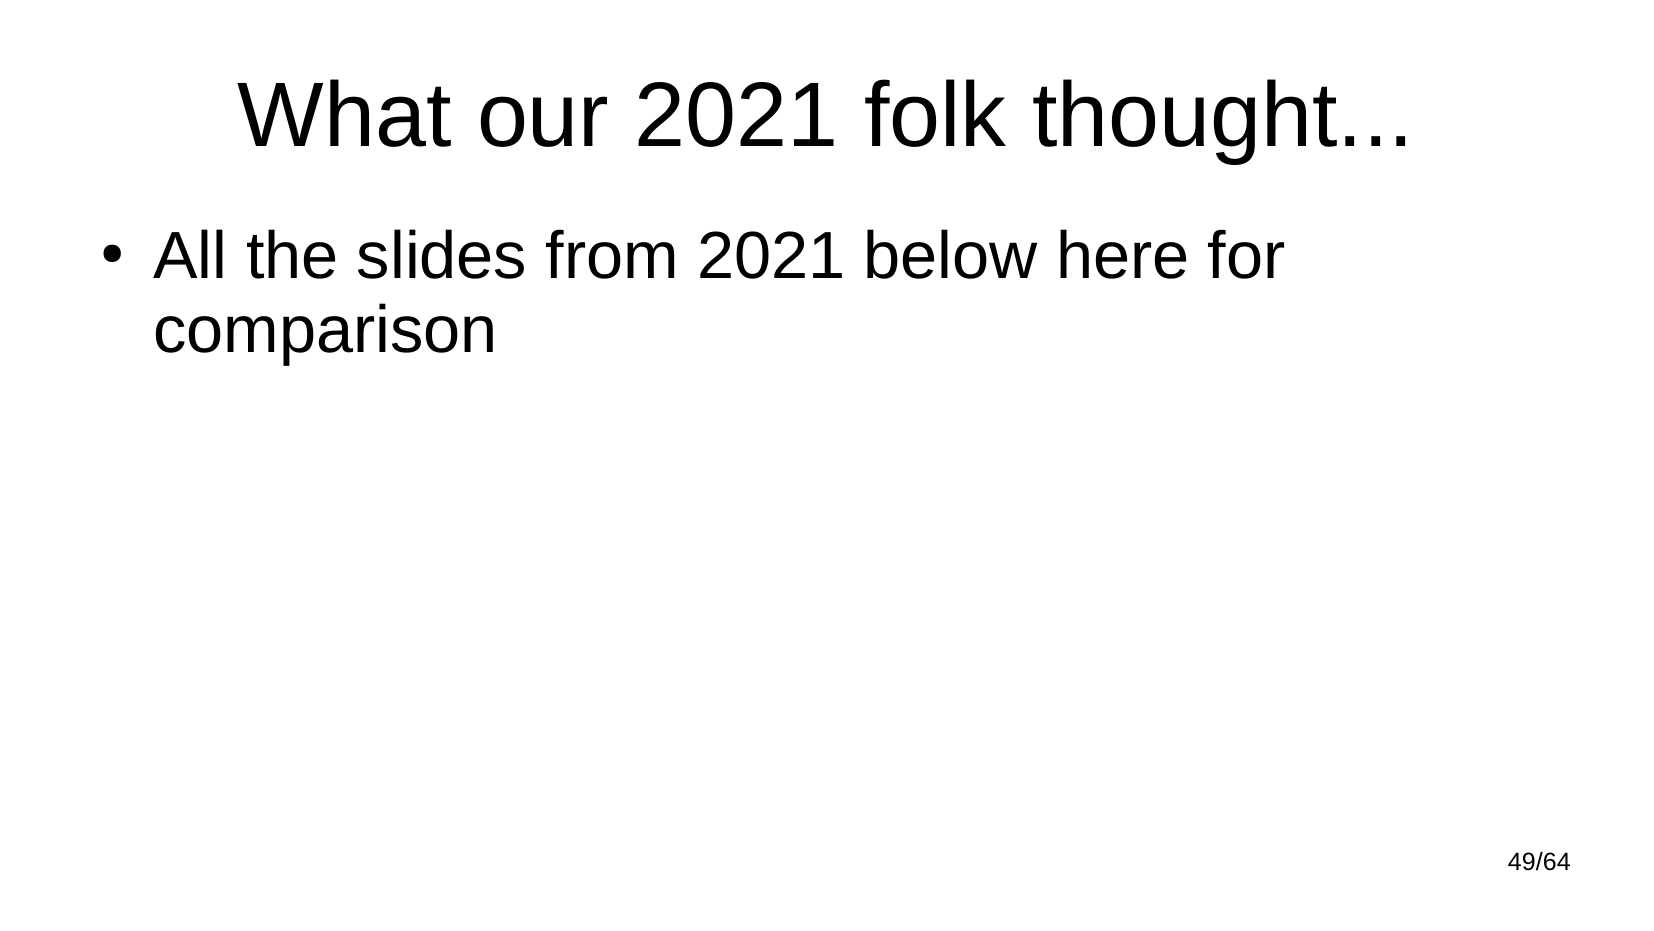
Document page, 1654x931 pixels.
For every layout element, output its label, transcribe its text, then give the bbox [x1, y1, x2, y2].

title What our 2021 folk thought... [82, 37, 1571, 193]
list All the slides from 2021 below here for comparison [82, 217, 1571, 758]
